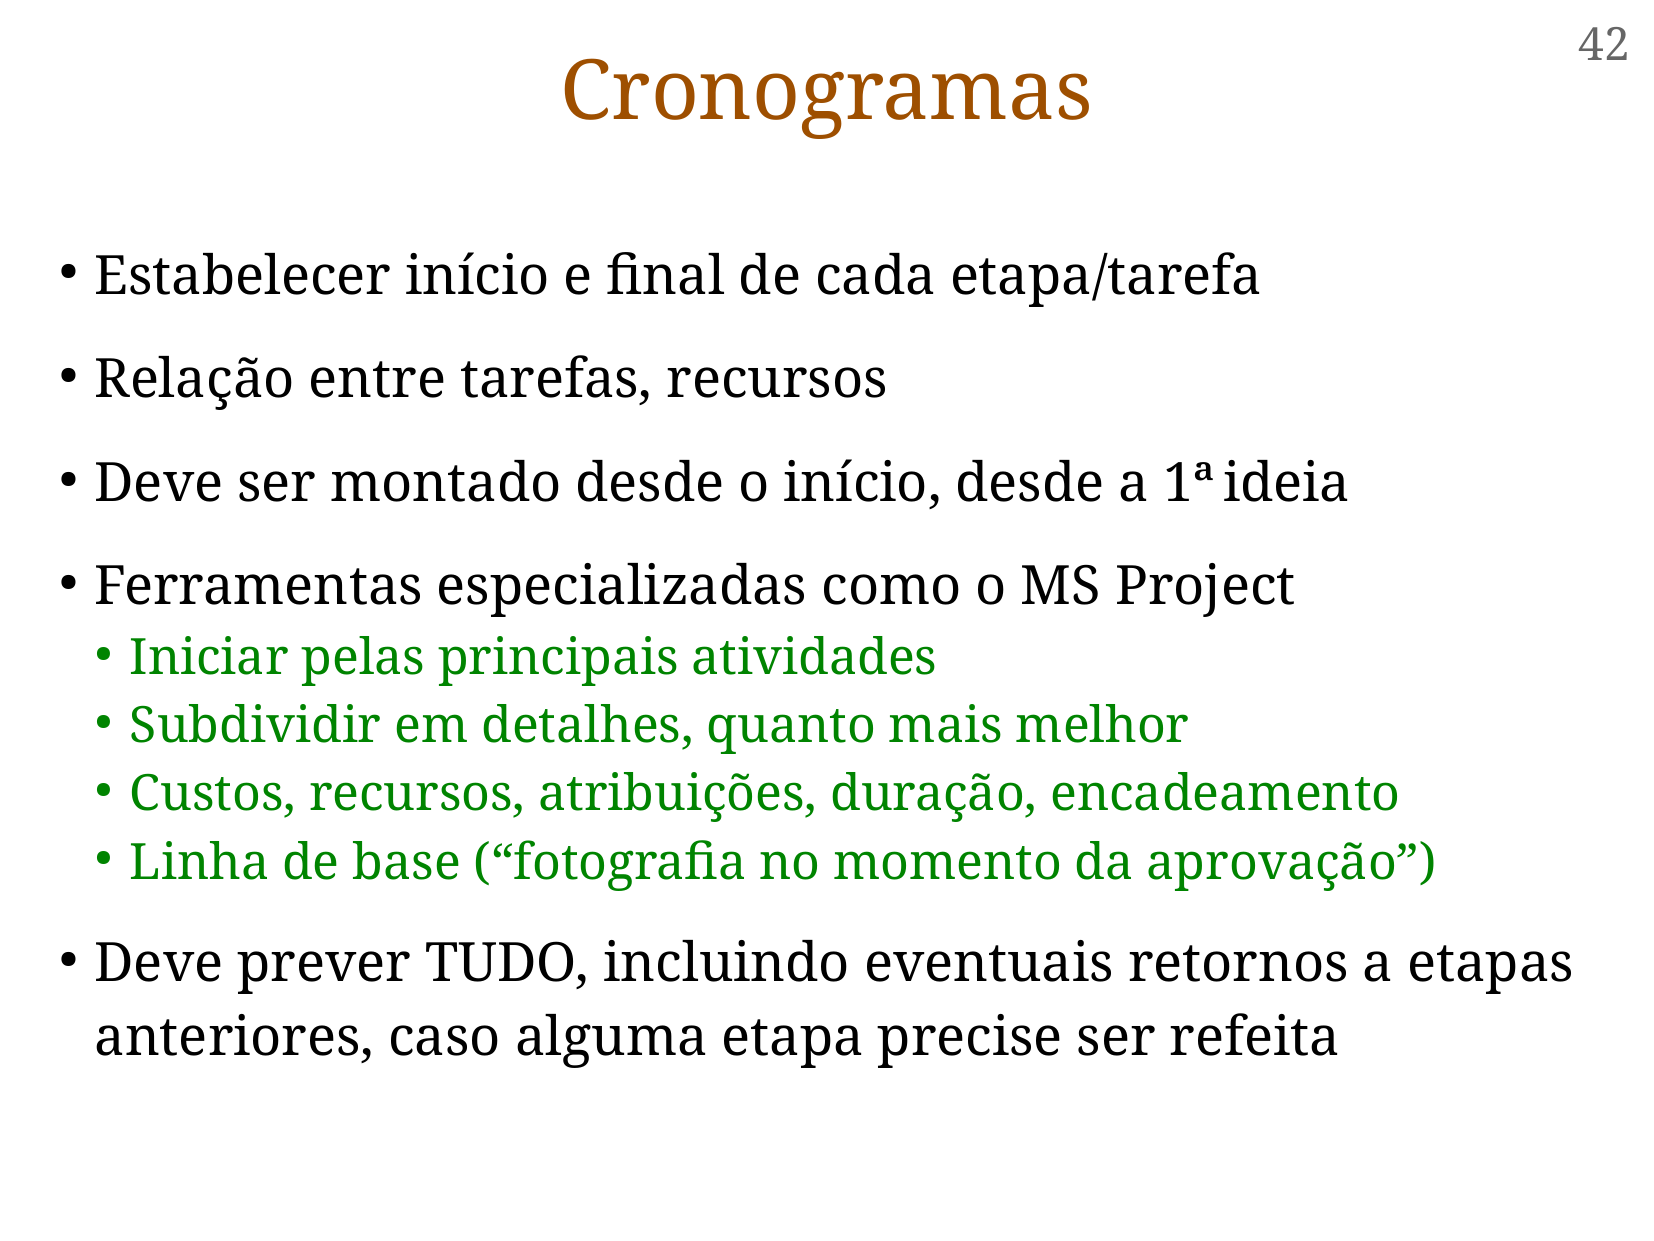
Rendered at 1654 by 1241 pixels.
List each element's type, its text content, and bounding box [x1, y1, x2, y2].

list Estabelecer início e final de cada etapa/tarefa Relação entre tarefas, recursos Deve ser montado desde o início, desde a 1ª ideia Ferramentas especializadas como o MS Project Iniciar pelas principais atividades Subdividir em detalhes, quanto mais melhor Custos, recursos, atribuições, duração, encadeamento Linha de base (“fotografia no momento da aprovação”) Deve prever TUDO, incluindo eventuais retornos a etapas anteriores, caso alguma etapa precise ser refeita [59, 236, 1595, 1211]
title Cronogramas [59, 29, 1595, 148]
